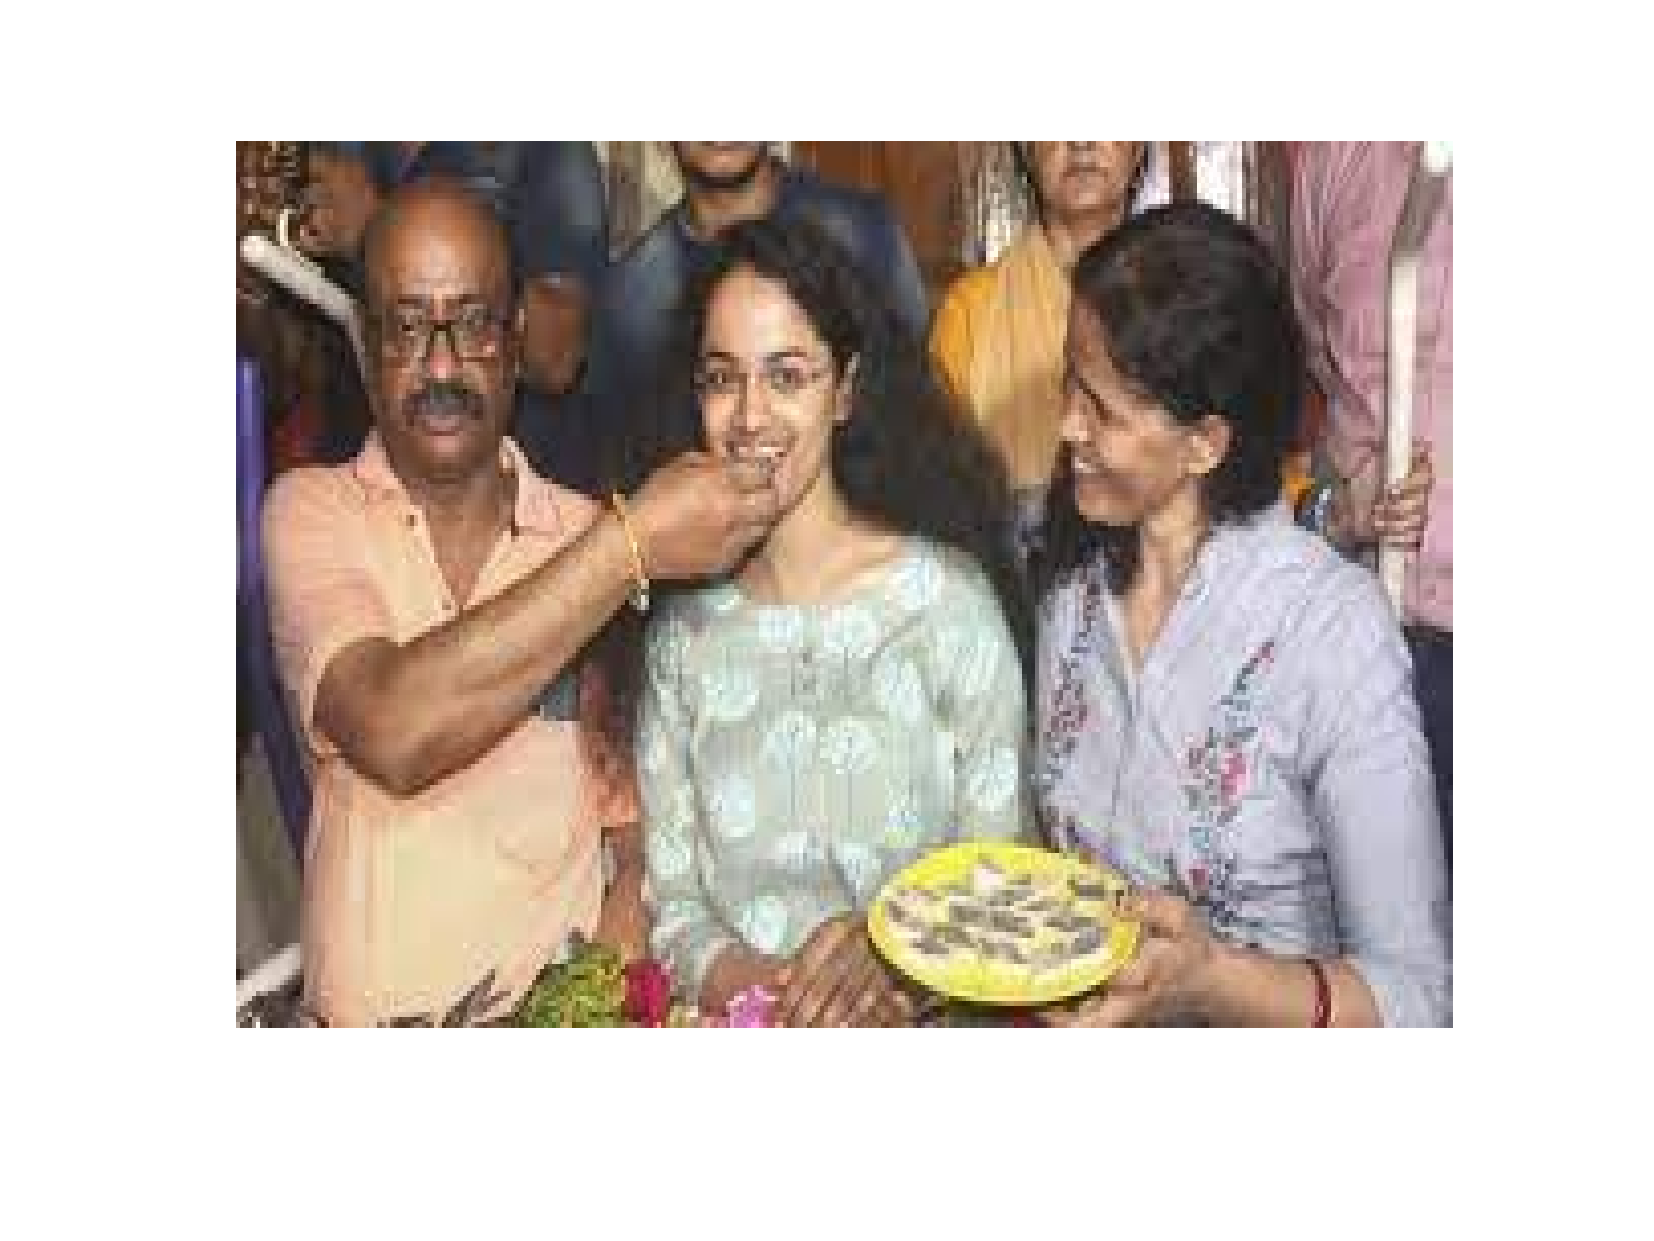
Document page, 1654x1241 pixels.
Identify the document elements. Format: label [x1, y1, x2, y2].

picture [236, 141, 1453, 1028]
